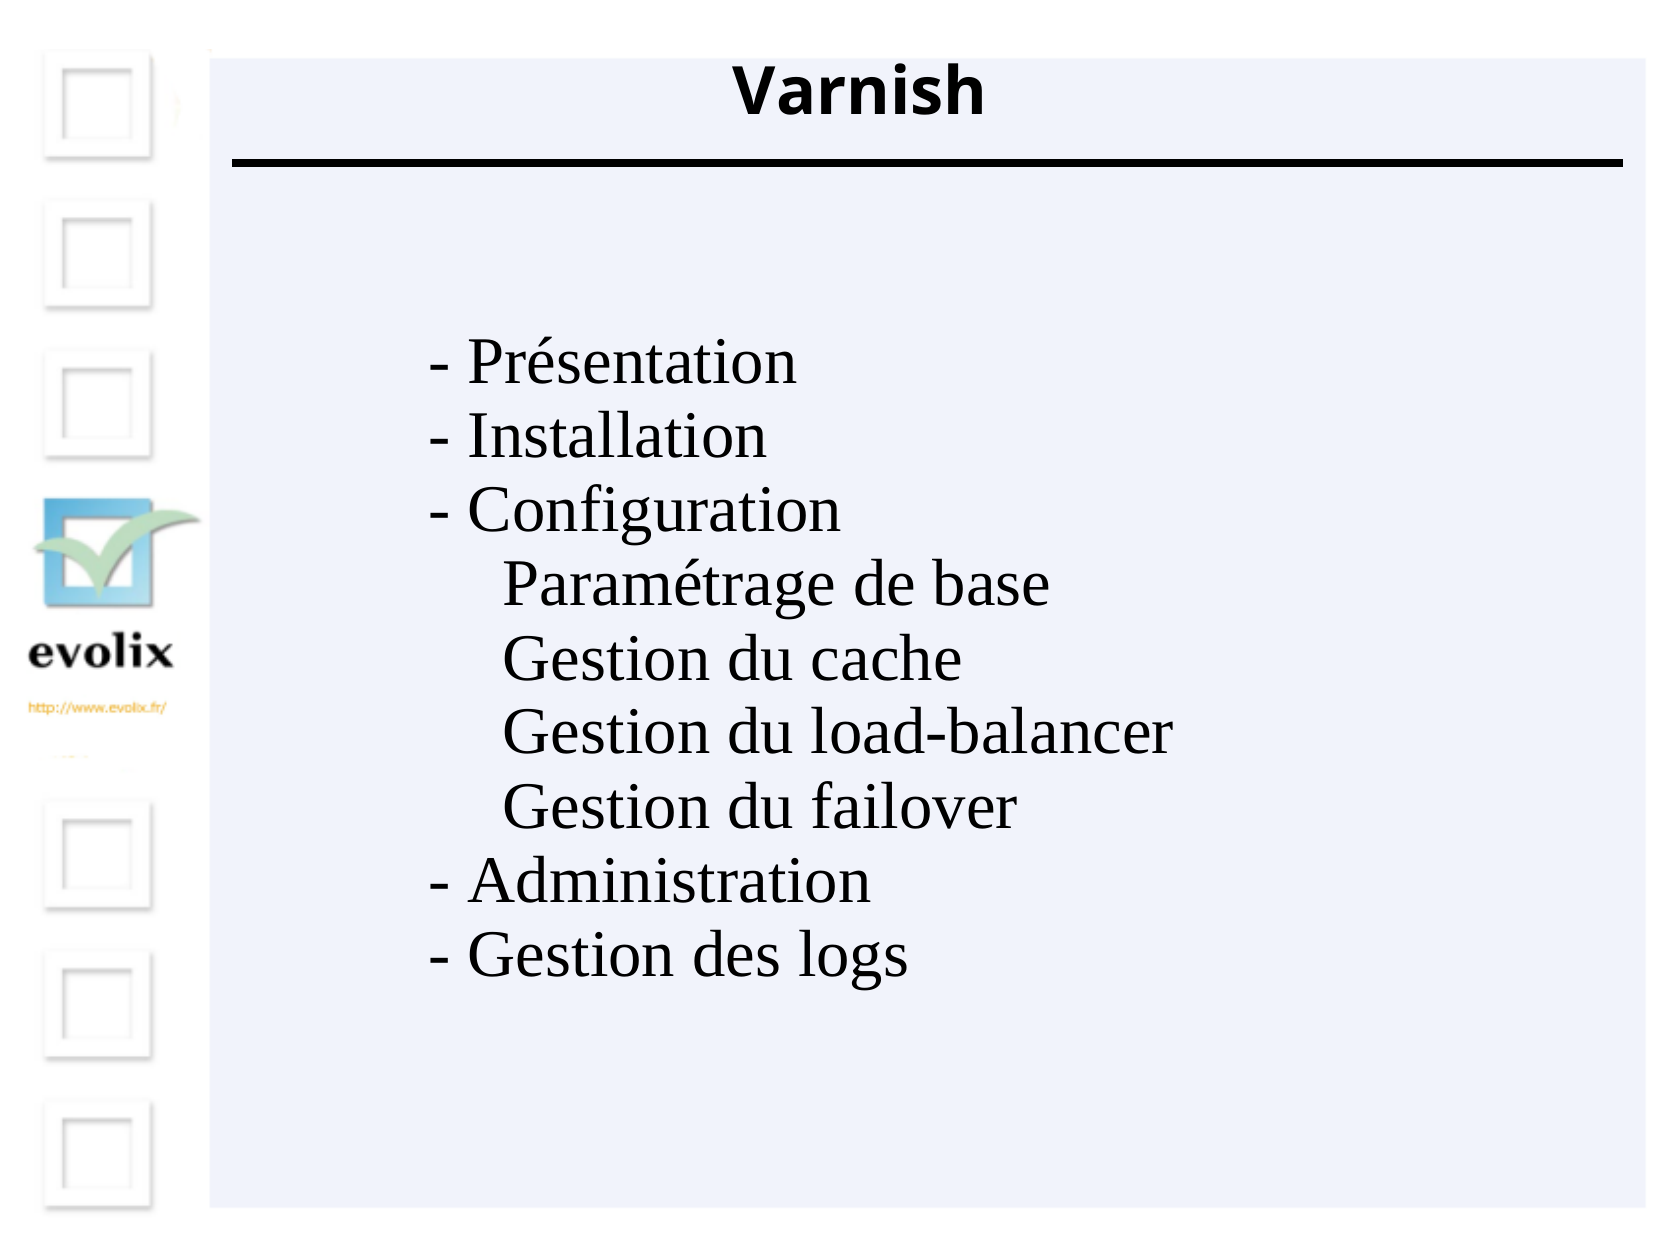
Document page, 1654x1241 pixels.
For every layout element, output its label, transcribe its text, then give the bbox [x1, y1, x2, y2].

title Varnish [372, 0, 1348, 178]
picture [0, 49, 1654, 1218]
subtitle - Présentation - Installation - Configuration Paramétrage de base Gestion du cache Gestion du load-balancer Gestion du failover - Administration - Gestion des logs [353, 290, 1447, 1099]
